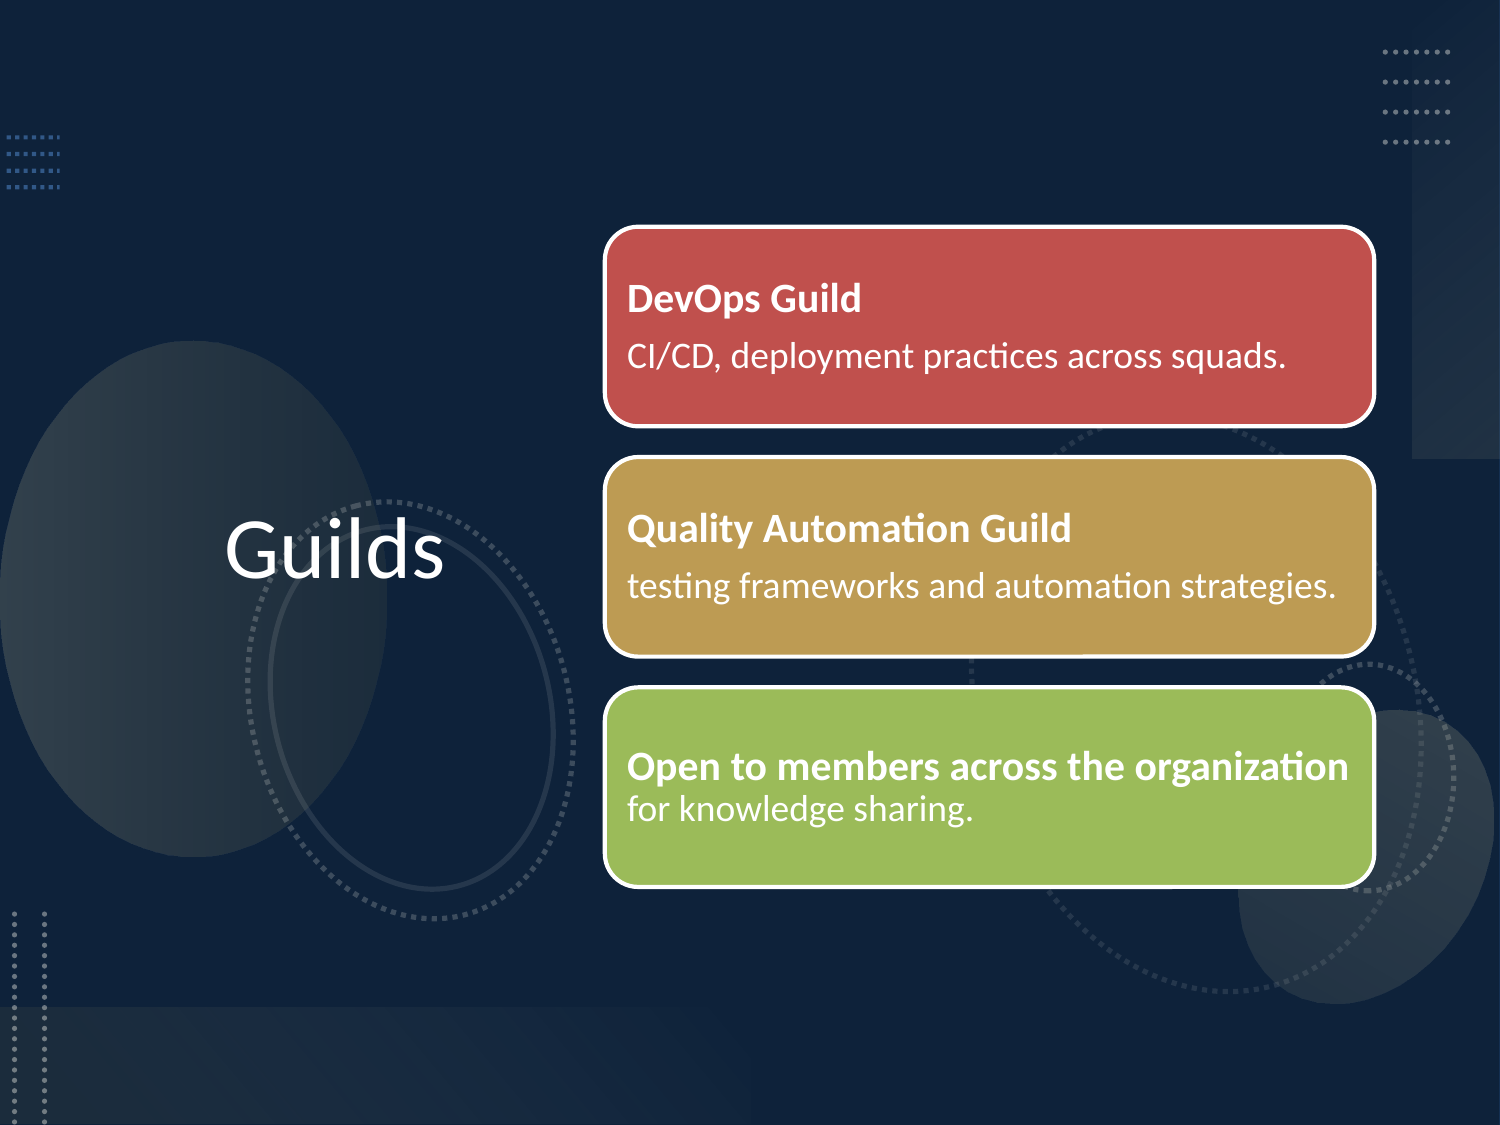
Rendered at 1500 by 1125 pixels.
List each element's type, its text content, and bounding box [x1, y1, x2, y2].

text_box Quality Automation Guild testing frameworks and automation strategies. [604, 457, 1375, 657]
title Guilds [77, 81, 594, 1007]
text_box Open to members across the organization for knowledge sharing. [604, 687, 1375, 887]
text_box DevOps Guild CI/CD, deployment practices across squads. [604, 226, 1375, 427]
text_box [0, 0, 1500, 1125]
